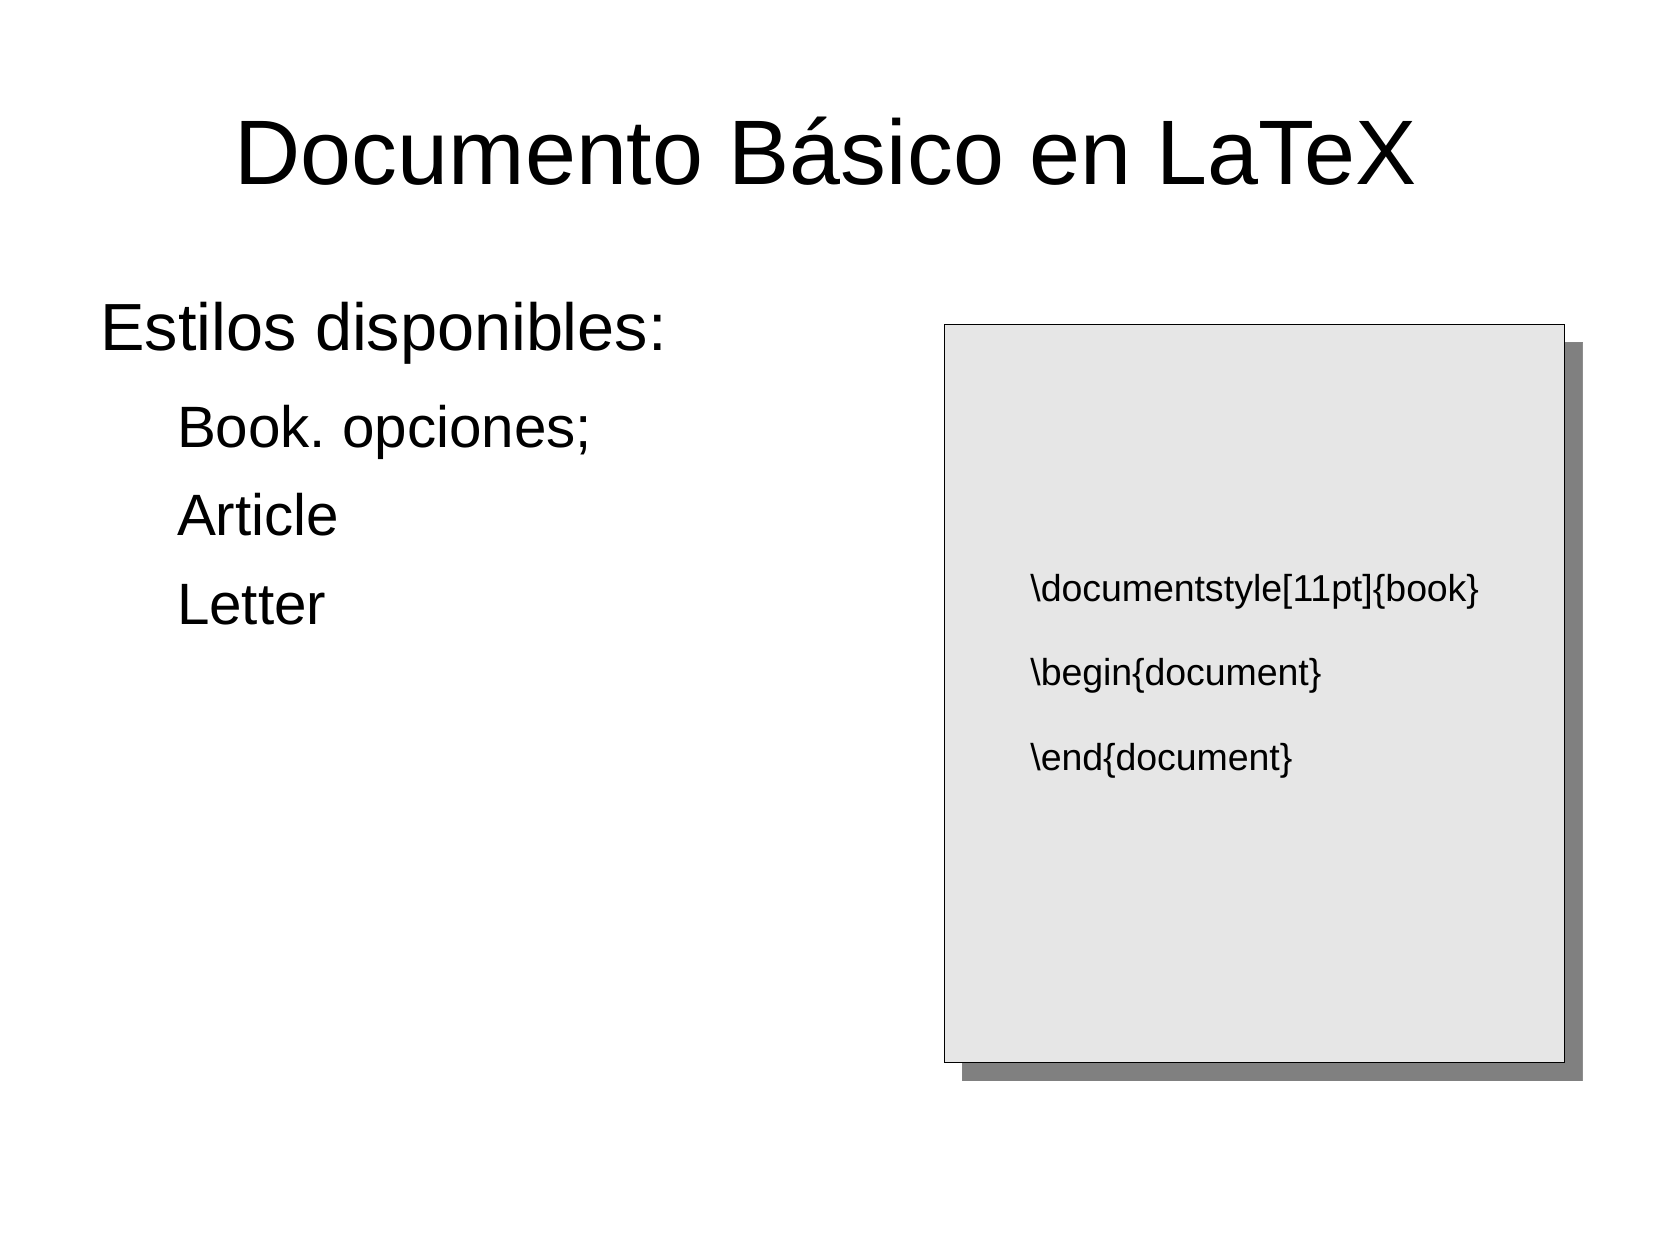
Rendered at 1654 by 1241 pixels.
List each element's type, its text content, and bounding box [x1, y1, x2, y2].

list Estilos disponibles: Book. opciones; Article Letter [82, 290, 945, 1094]
text_box \documentstyle[11pt]{book} \begin{document} \end{document} [944, 324, 1565, 1063]
title Documento Básico en LaTeX [82, 56, 1571, 250]
